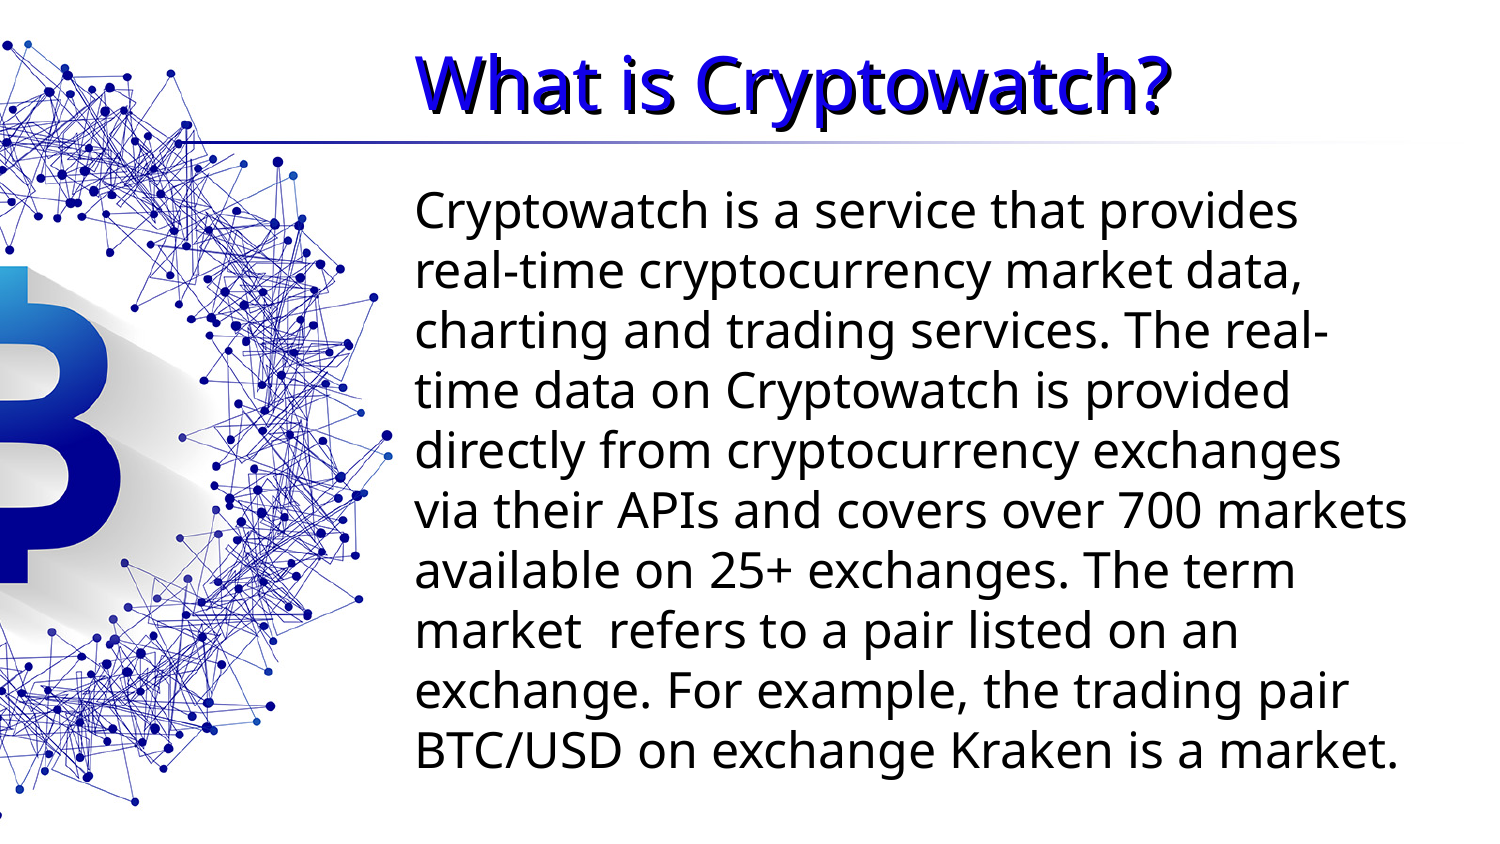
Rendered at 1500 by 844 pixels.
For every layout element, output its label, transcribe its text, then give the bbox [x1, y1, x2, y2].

title What is Cryptowatch? [399, 21, 1427, 141]
list Cryptowatch is a service that provides real-time cryptocurrency market data, charting and trading services. The real-time data on Cryptowatch is provided directly from cryptocurrency exchanges via their APIs and covers over 700 markets available on 25+ exchanges. The term market refers to a pair listed on an exchange. For example, the trading pair BTC/USD on exchange Kraken is a market. [399, 171, 1427, 748]
picture [0, 0, 1500, 844]
